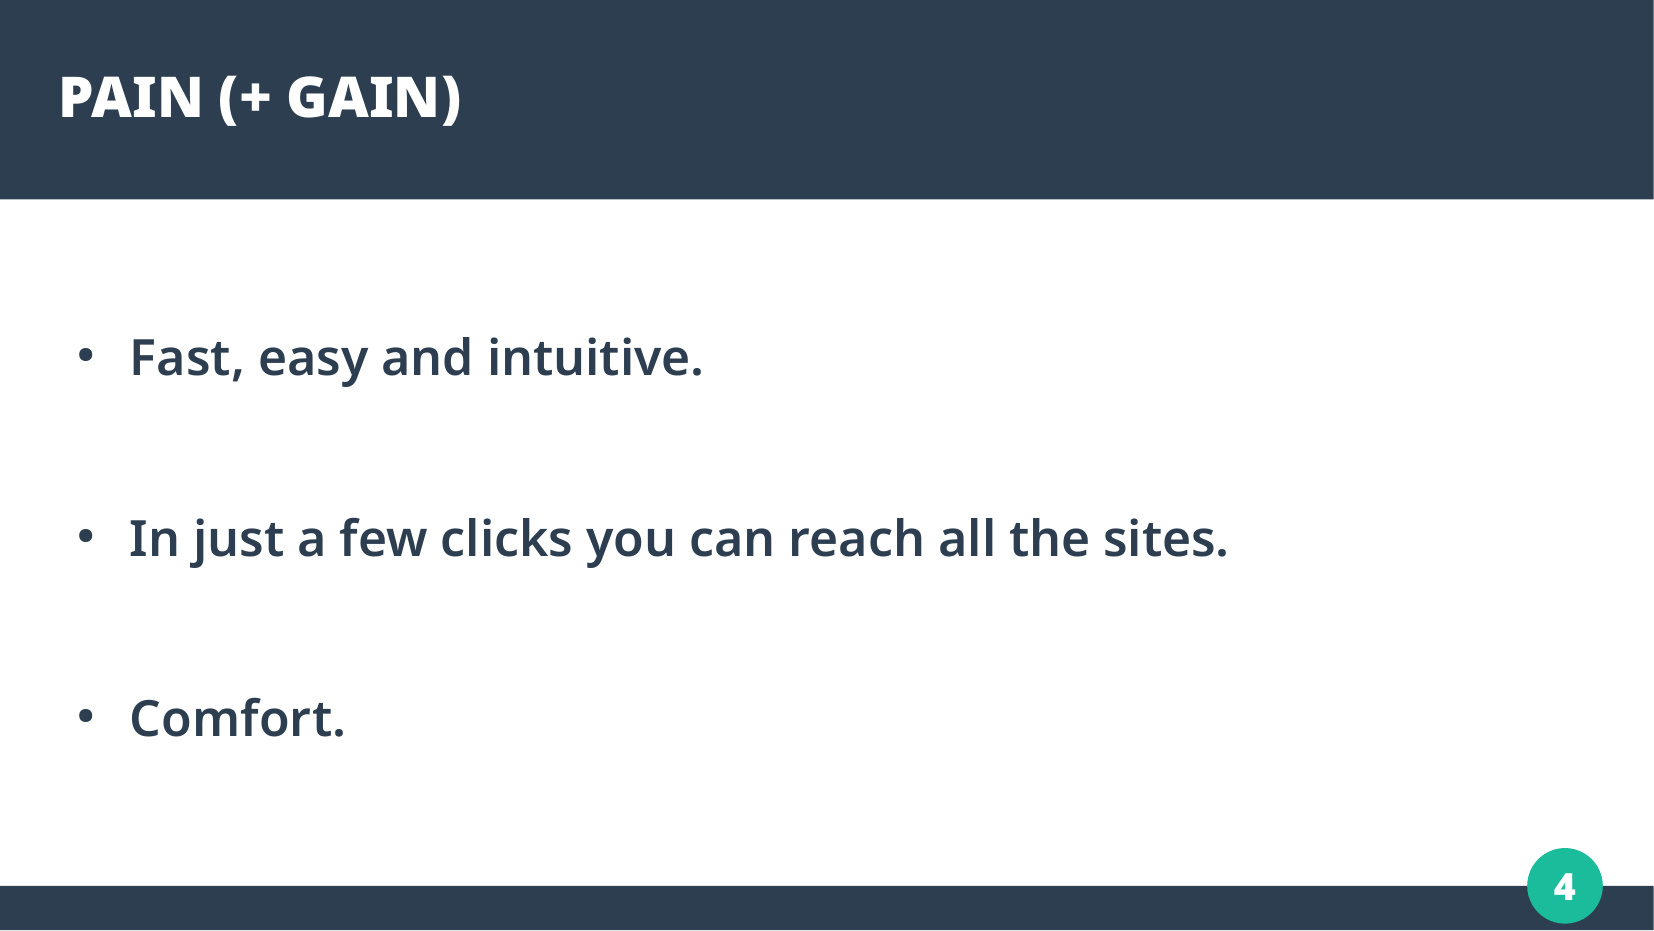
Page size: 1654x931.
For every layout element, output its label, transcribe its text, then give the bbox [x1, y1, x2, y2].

list Fast, easy and intuitive. In just a few clicks you can reach all the sites. Comfort. [59, 231, 1595, 852]
title PAIN (+ GAIN) [59, 37, 1595, 155]
